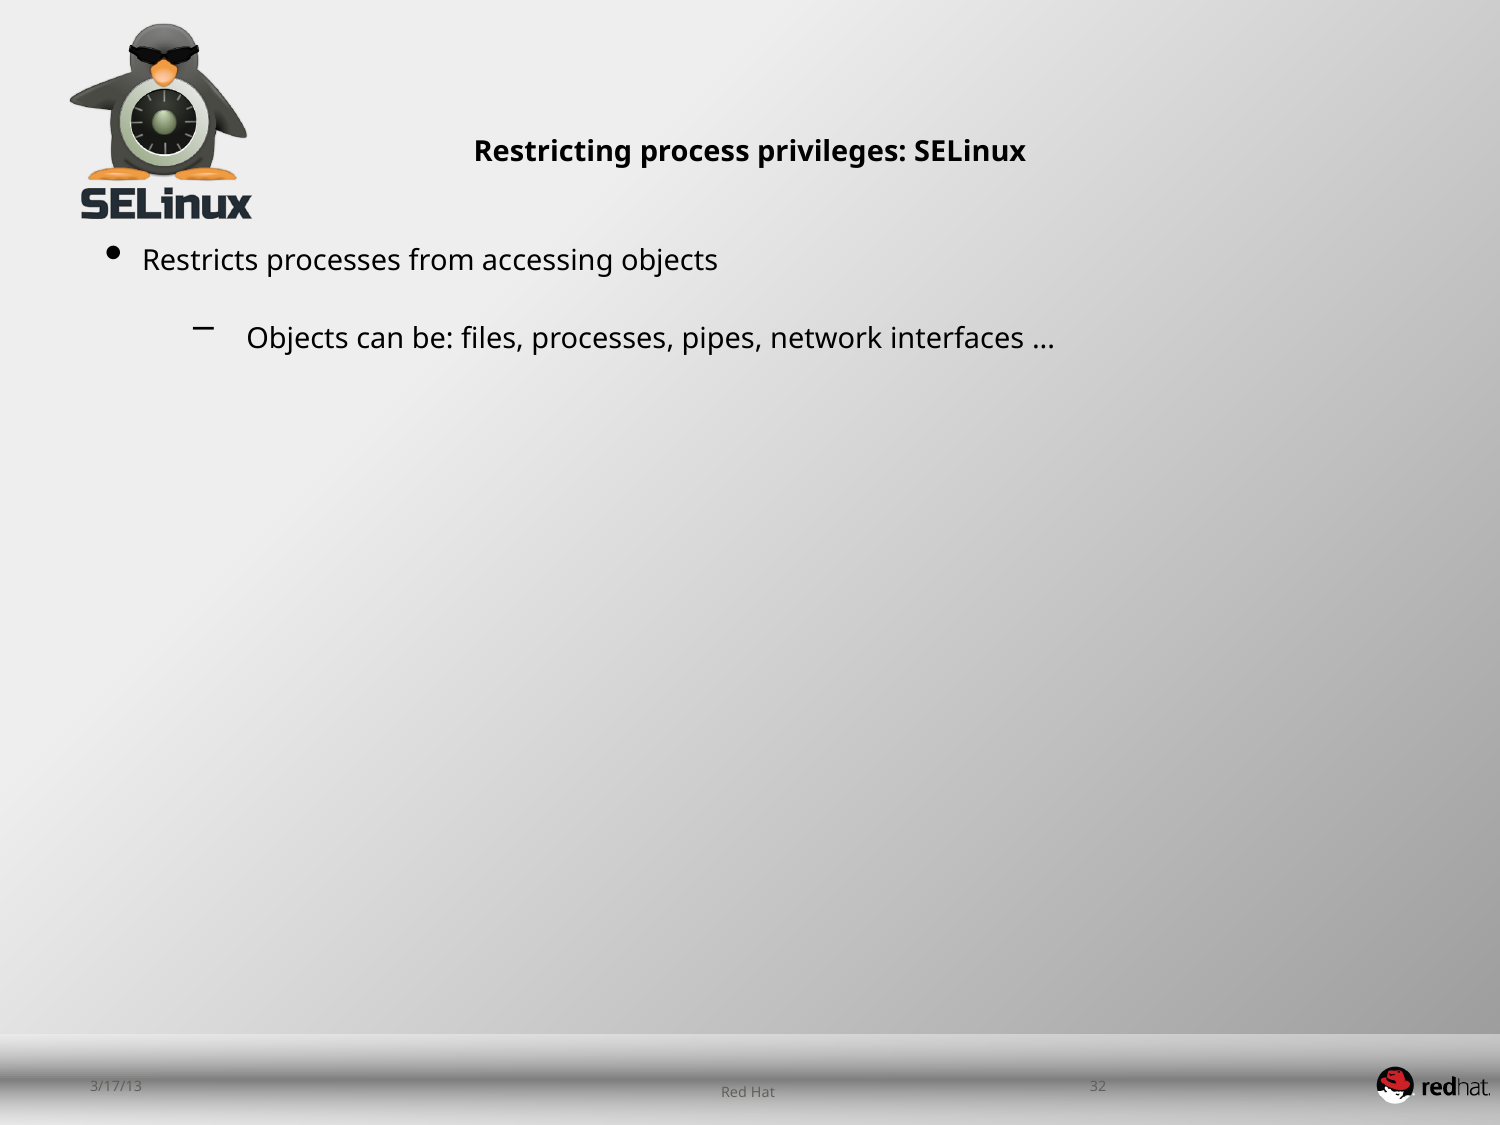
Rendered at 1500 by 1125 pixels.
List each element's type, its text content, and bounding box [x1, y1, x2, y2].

slide_number <number> [1074, 1051, 1337, 1112]
picture [1364, 1057, 1500, 1110]
list Restricts processes from accessing objects Objects can be: files, processes, pipes, network interfaces ... [74, 209, 1425, 1012]
slide_number 3/17/13 [75, 1051, 425, 1112]
picture [60, 14, 256, 219]
footer Red Hat [300, 1065, 1200, 1110]
title Restricting process privileges: SELinux [256, 22, 1426, 188]
